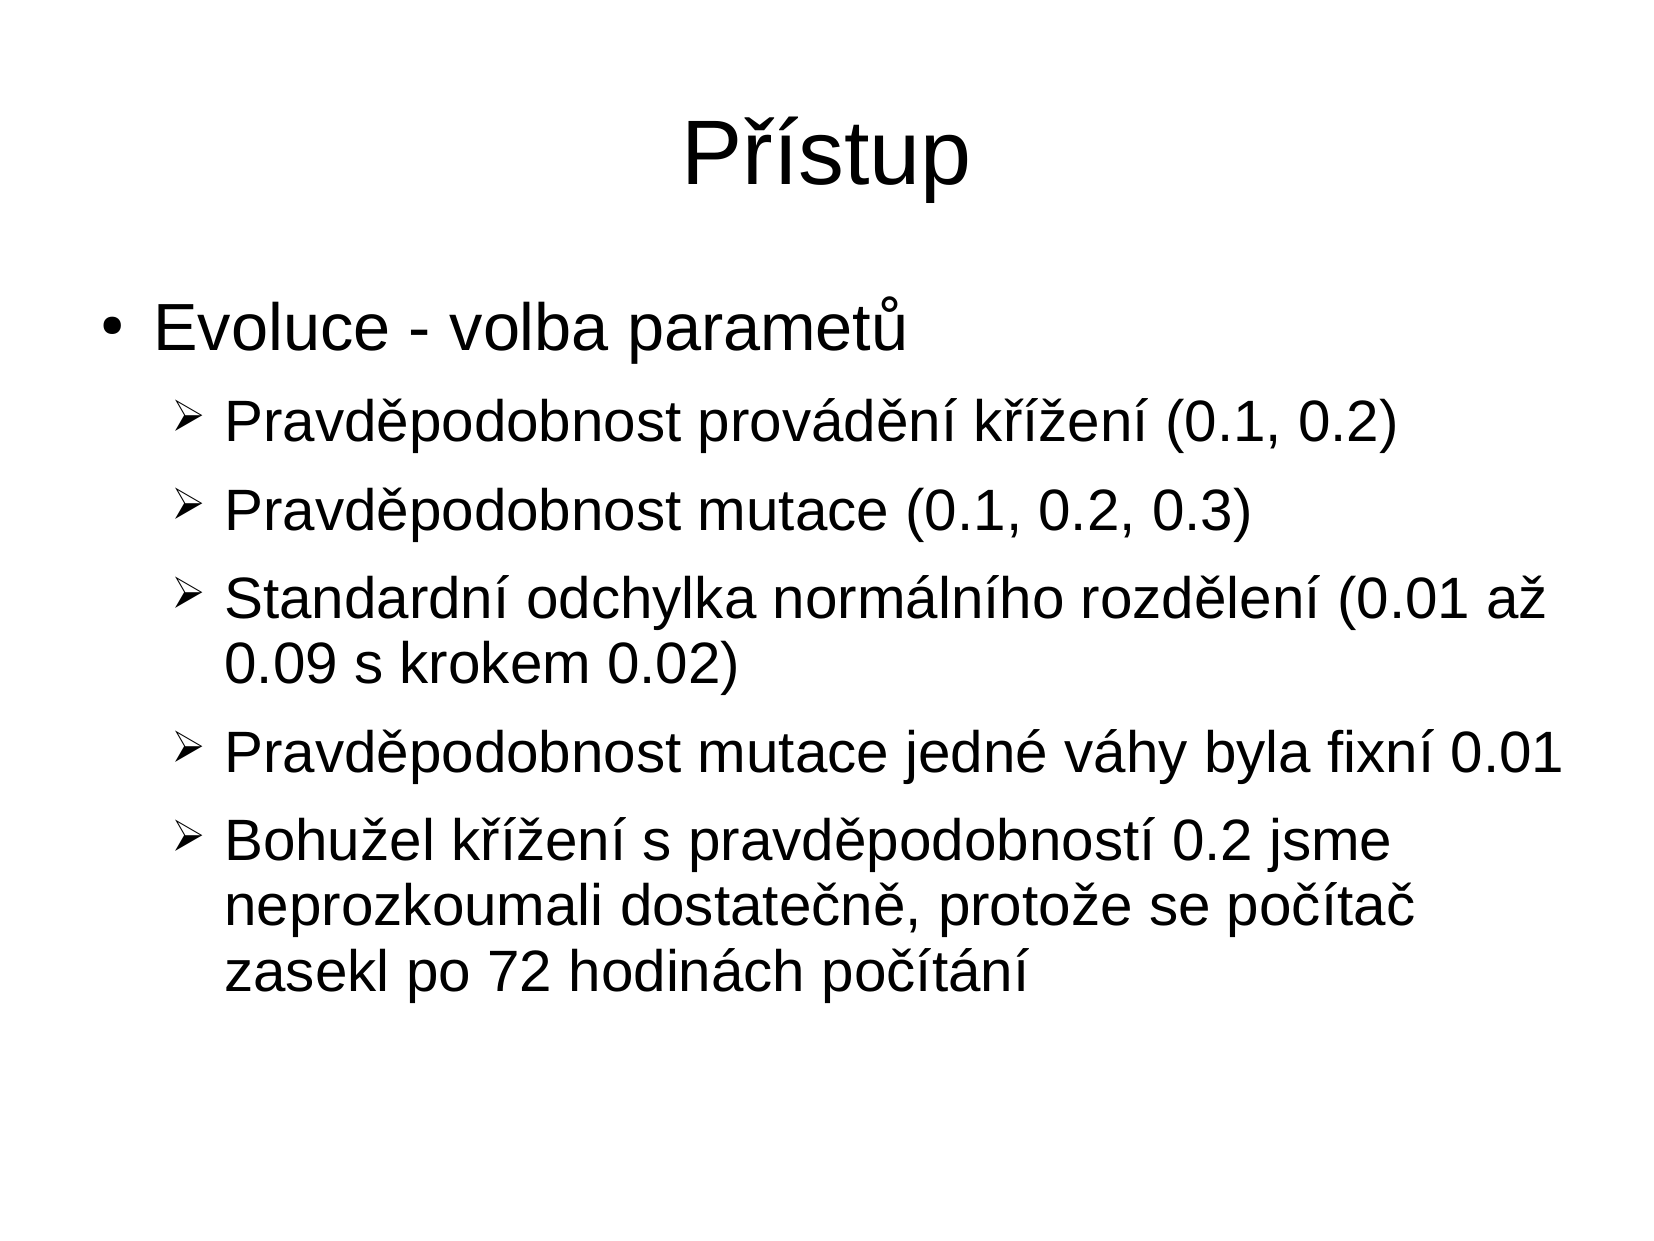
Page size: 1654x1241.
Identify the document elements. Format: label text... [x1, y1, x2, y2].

list Evoluce - volba parametů Pravděpodobnost provádění křížení (0.1, 0.2) Pravděpodobnost mutace (0.1, 0.2, 0.3) Standardní odchylka normálního rozdělení (0.01 až 0.09 s krokem 0.02) Pravděpodobnost mutace jedné váhy byla fixní 0.01 Bohužel křížení s pravděpodobností 0.2 jsme neprozkoumali dostatečně, protože se počítač zasekl po 72 hodinách počítání [82, 290, 1571, 1010]
title Přístup [82, 49, 1571, 257]
